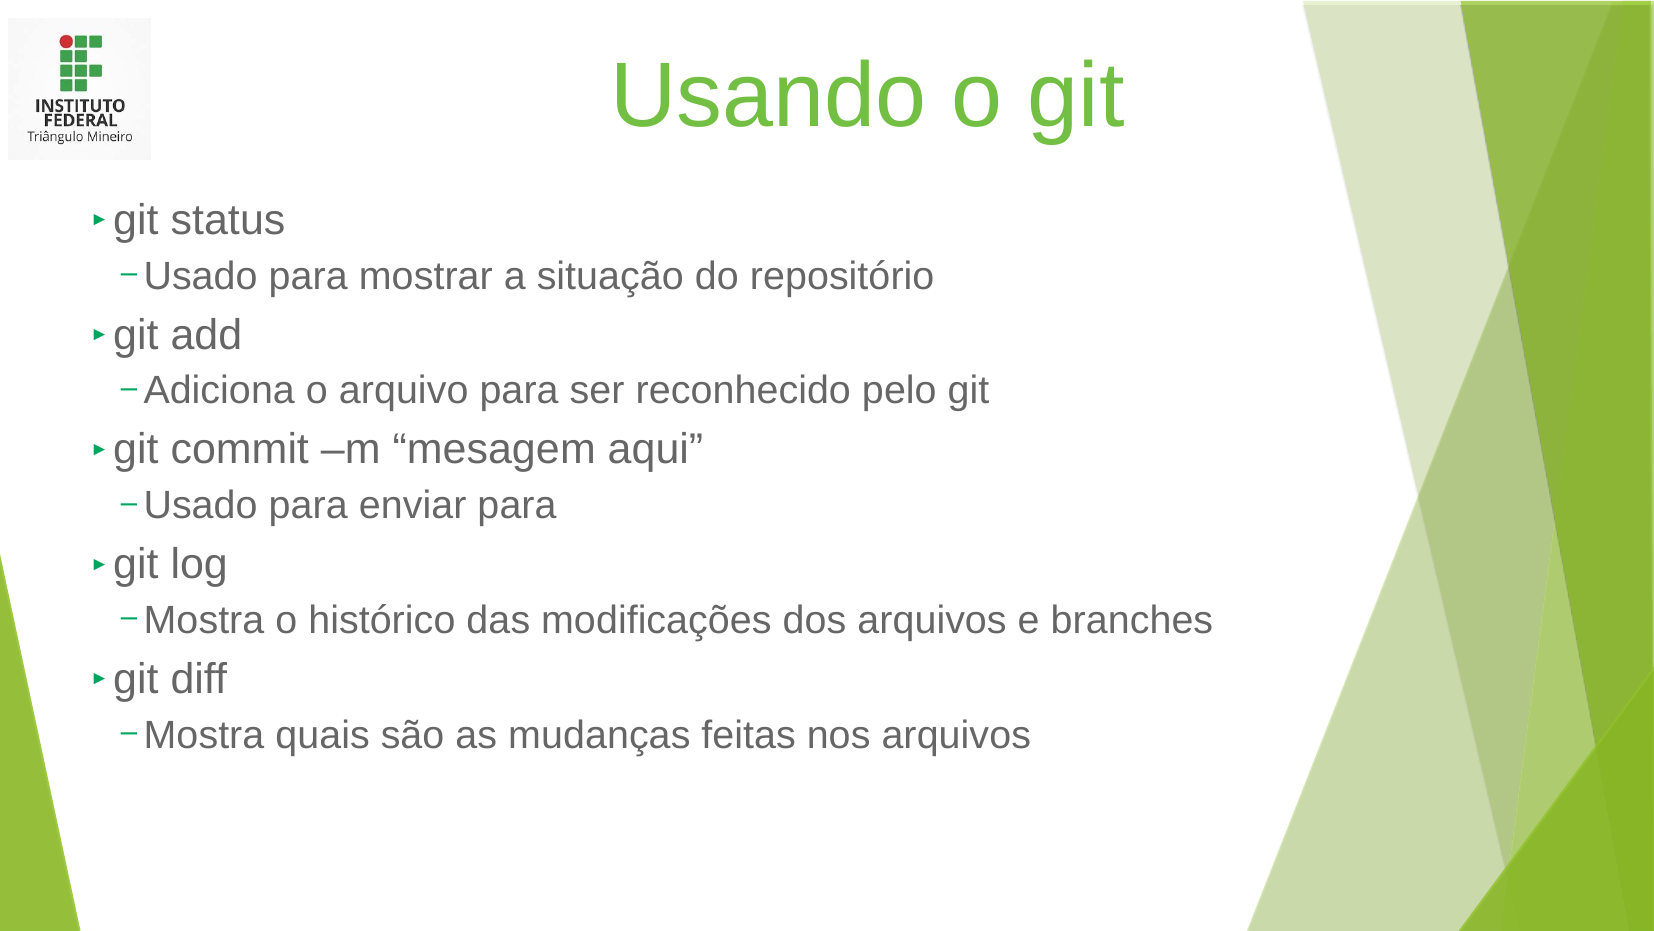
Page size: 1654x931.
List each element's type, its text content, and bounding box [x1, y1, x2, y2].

list git status Usado para mostrar a situação do repositório git add Adiciona o arquivo para ser reconhecido pelo git git commit –m “mesagem aqui” Usado para enviar para git log Mostra o histórico das modificações dos arquivos e branches git diff Mostra quais são as mudanças feitas nos arquivos [82, 195, 1571, 758]
picture [8, 18, 151, 160]
title Usando o git [165, 31, 1571, 160]
